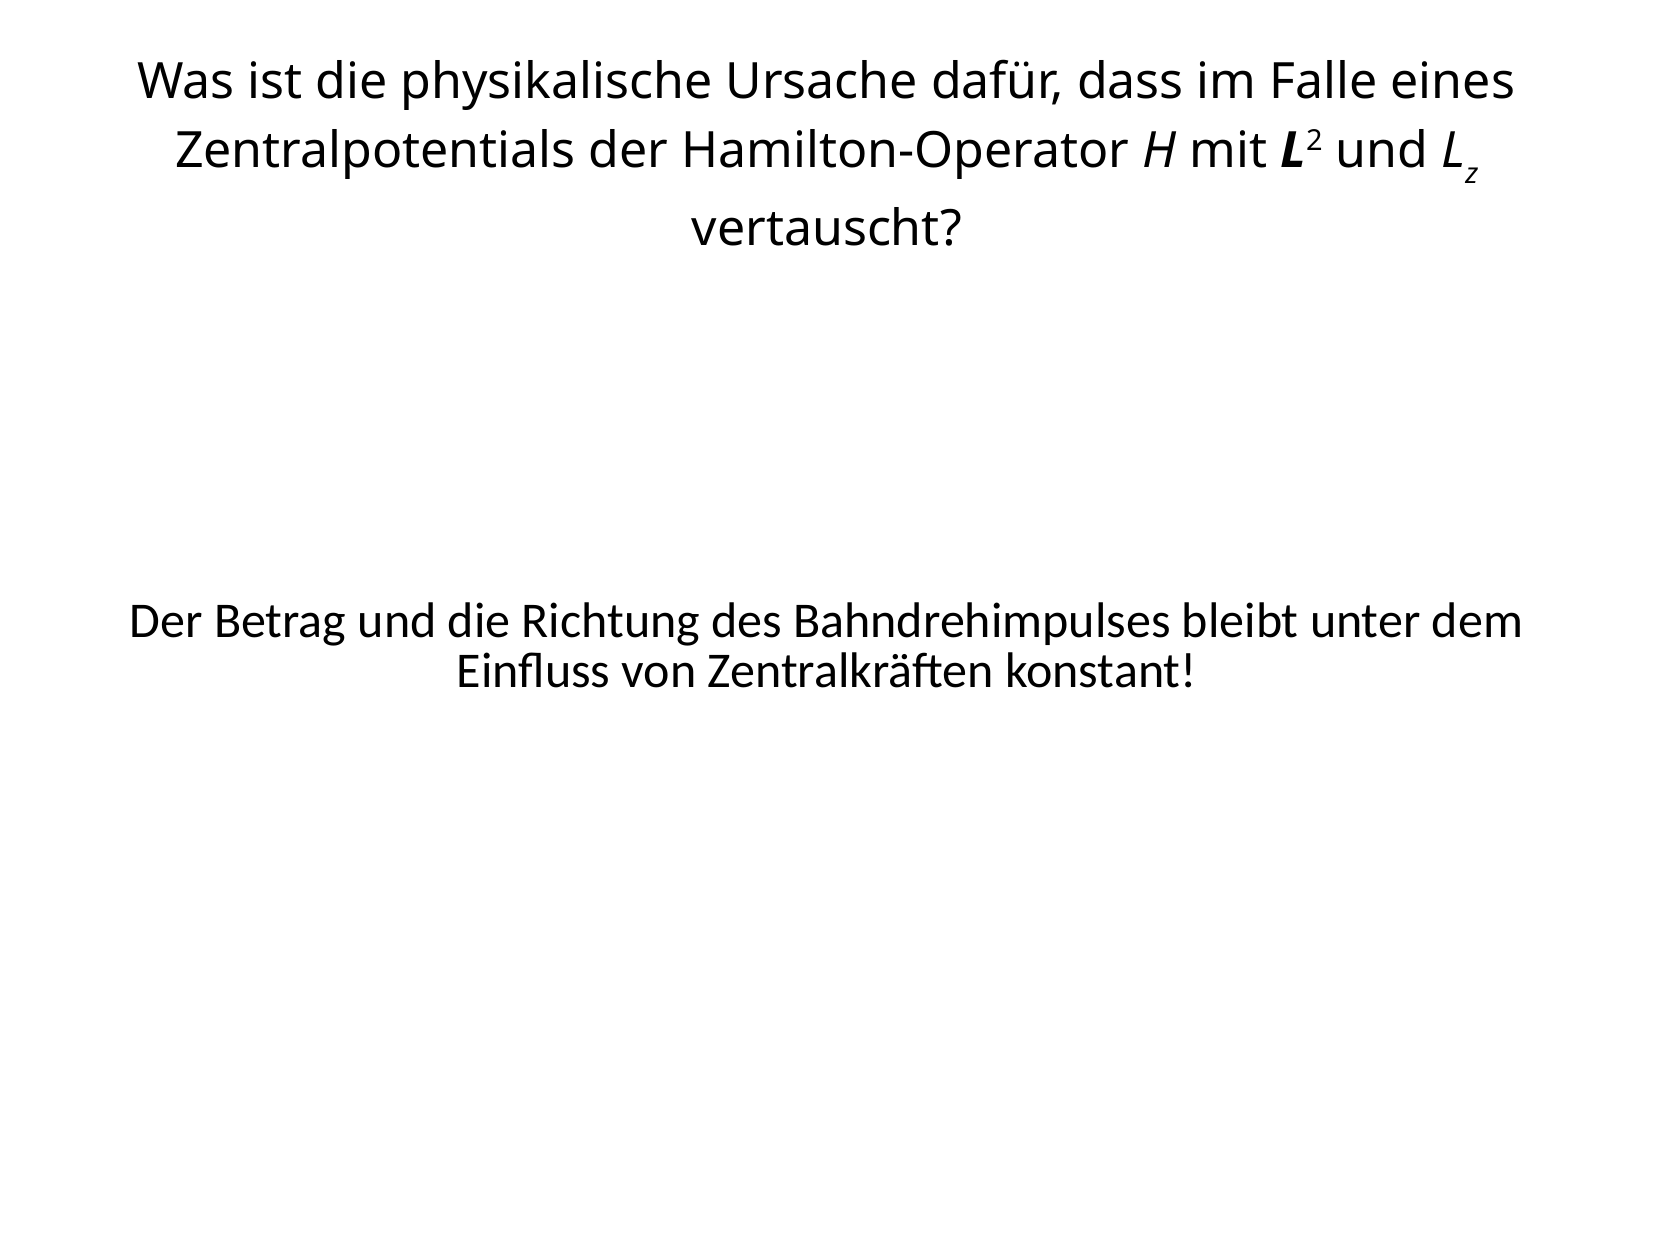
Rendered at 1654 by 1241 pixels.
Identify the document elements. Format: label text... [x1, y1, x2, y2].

title Was ist die physikalische Ursache dafür, dass im Falle eines Zentralpotentials der Hamilton-Operator H mit L2 und Lz vertauscht? [82, 47, 1571, 258]
subtitle Der Betrag und die Richtung des Bahndrehimpulses bleibt unter dem Einfluss von Zentralkräften konstant! [82, 290, 1571, 1010]
